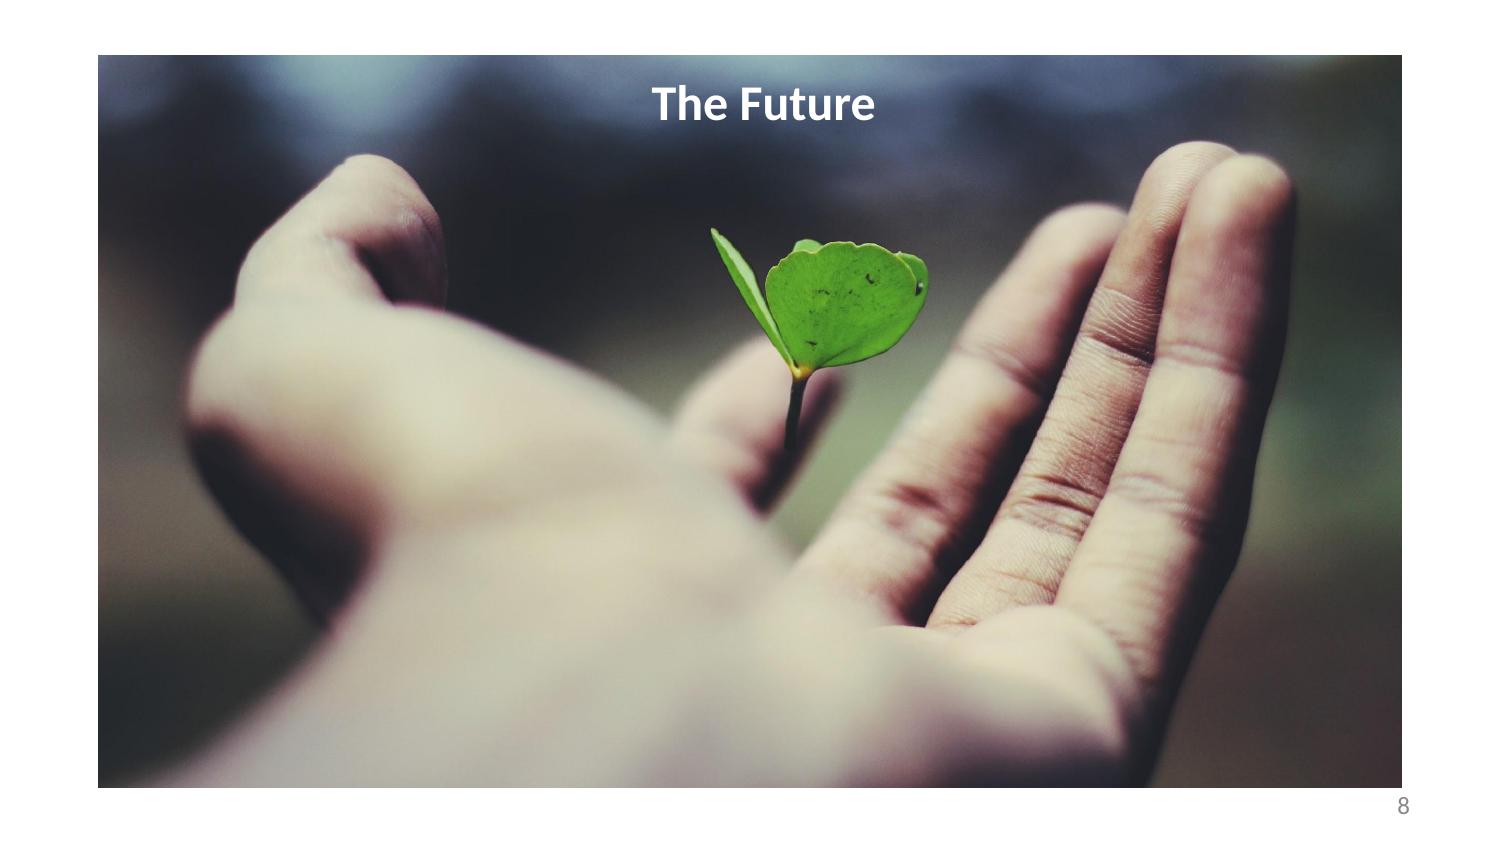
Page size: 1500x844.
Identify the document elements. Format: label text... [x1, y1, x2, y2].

text_box The Future [206, 55, 1321, 189]
picture [98, 55, 1402, 788]
slide_number <number> [1074, 782, 1425, 827]
